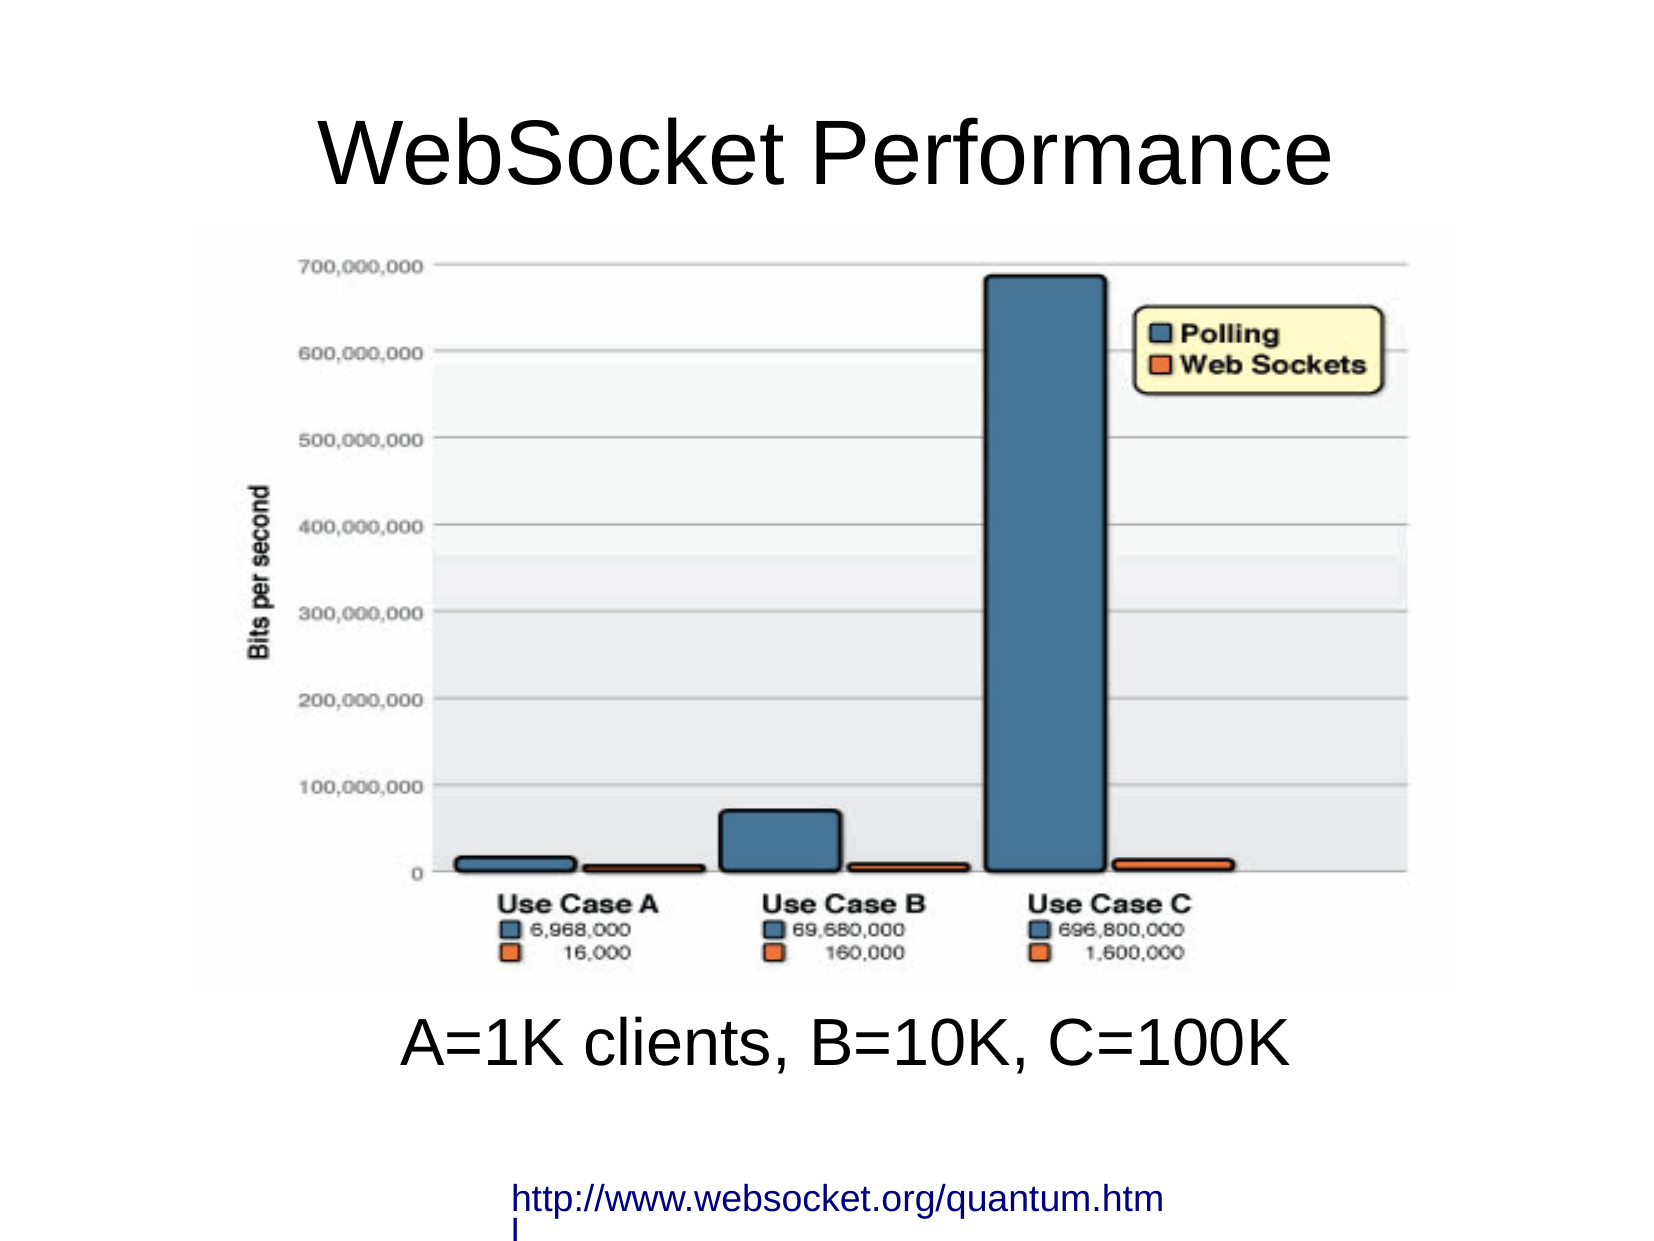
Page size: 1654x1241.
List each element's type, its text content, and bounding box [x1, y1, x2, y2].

picture [195, 224, 1456, 990]
title WebSocket Performance [82, 49, 1571, 257]
subtitle A=1K clients, B=10K, C=100K [101, 990, 1591, 1081]
text_box http://www.websocket.org/quantum.html [496, 1170, 1186, 1227]
